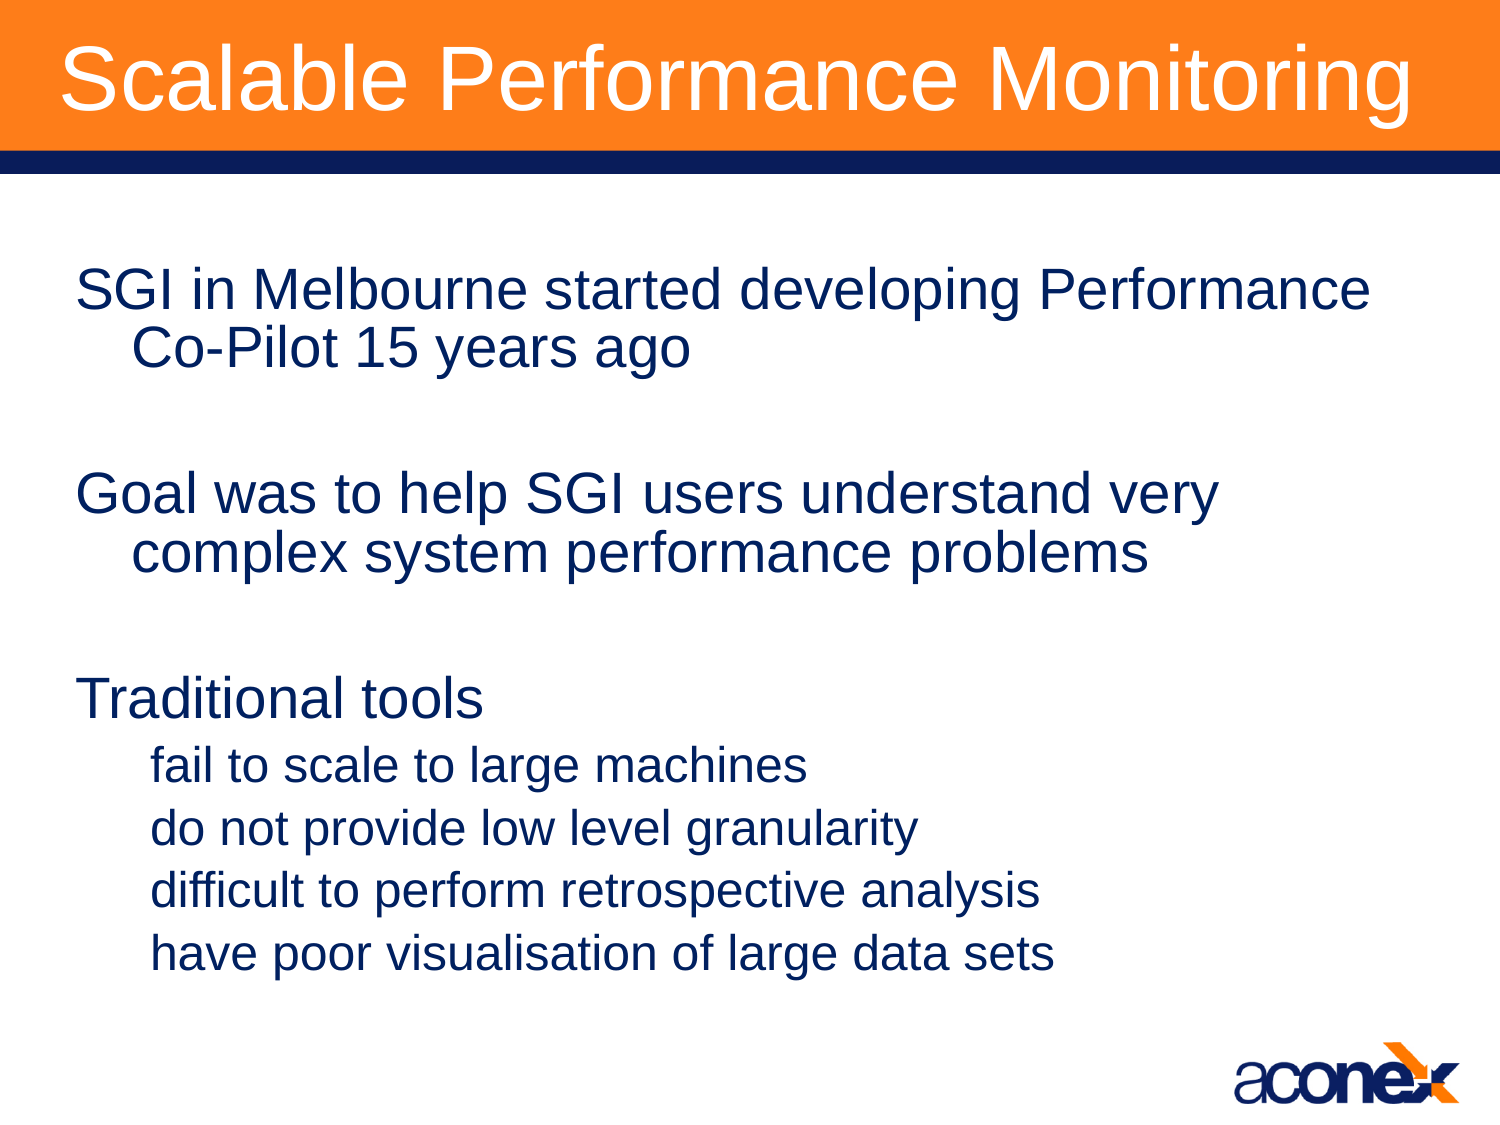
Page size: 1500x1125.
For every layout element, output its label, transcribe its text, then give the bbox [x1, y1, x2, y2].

list SGI in Melbourne started developing Performance Co-Pilot 15 years ago Goal was to help SGI users understand very complex system performance problems Traditional tools fail to scale to large machines do not provide low level granularity difficult to perform retrospective analysis have poor visualisation of large data sets [75, 262, 1426, 1125]
title Scalable Performance Monitoring [59, 9, 1500, 148]
picture [1426, 1042, 1460, 1104]
